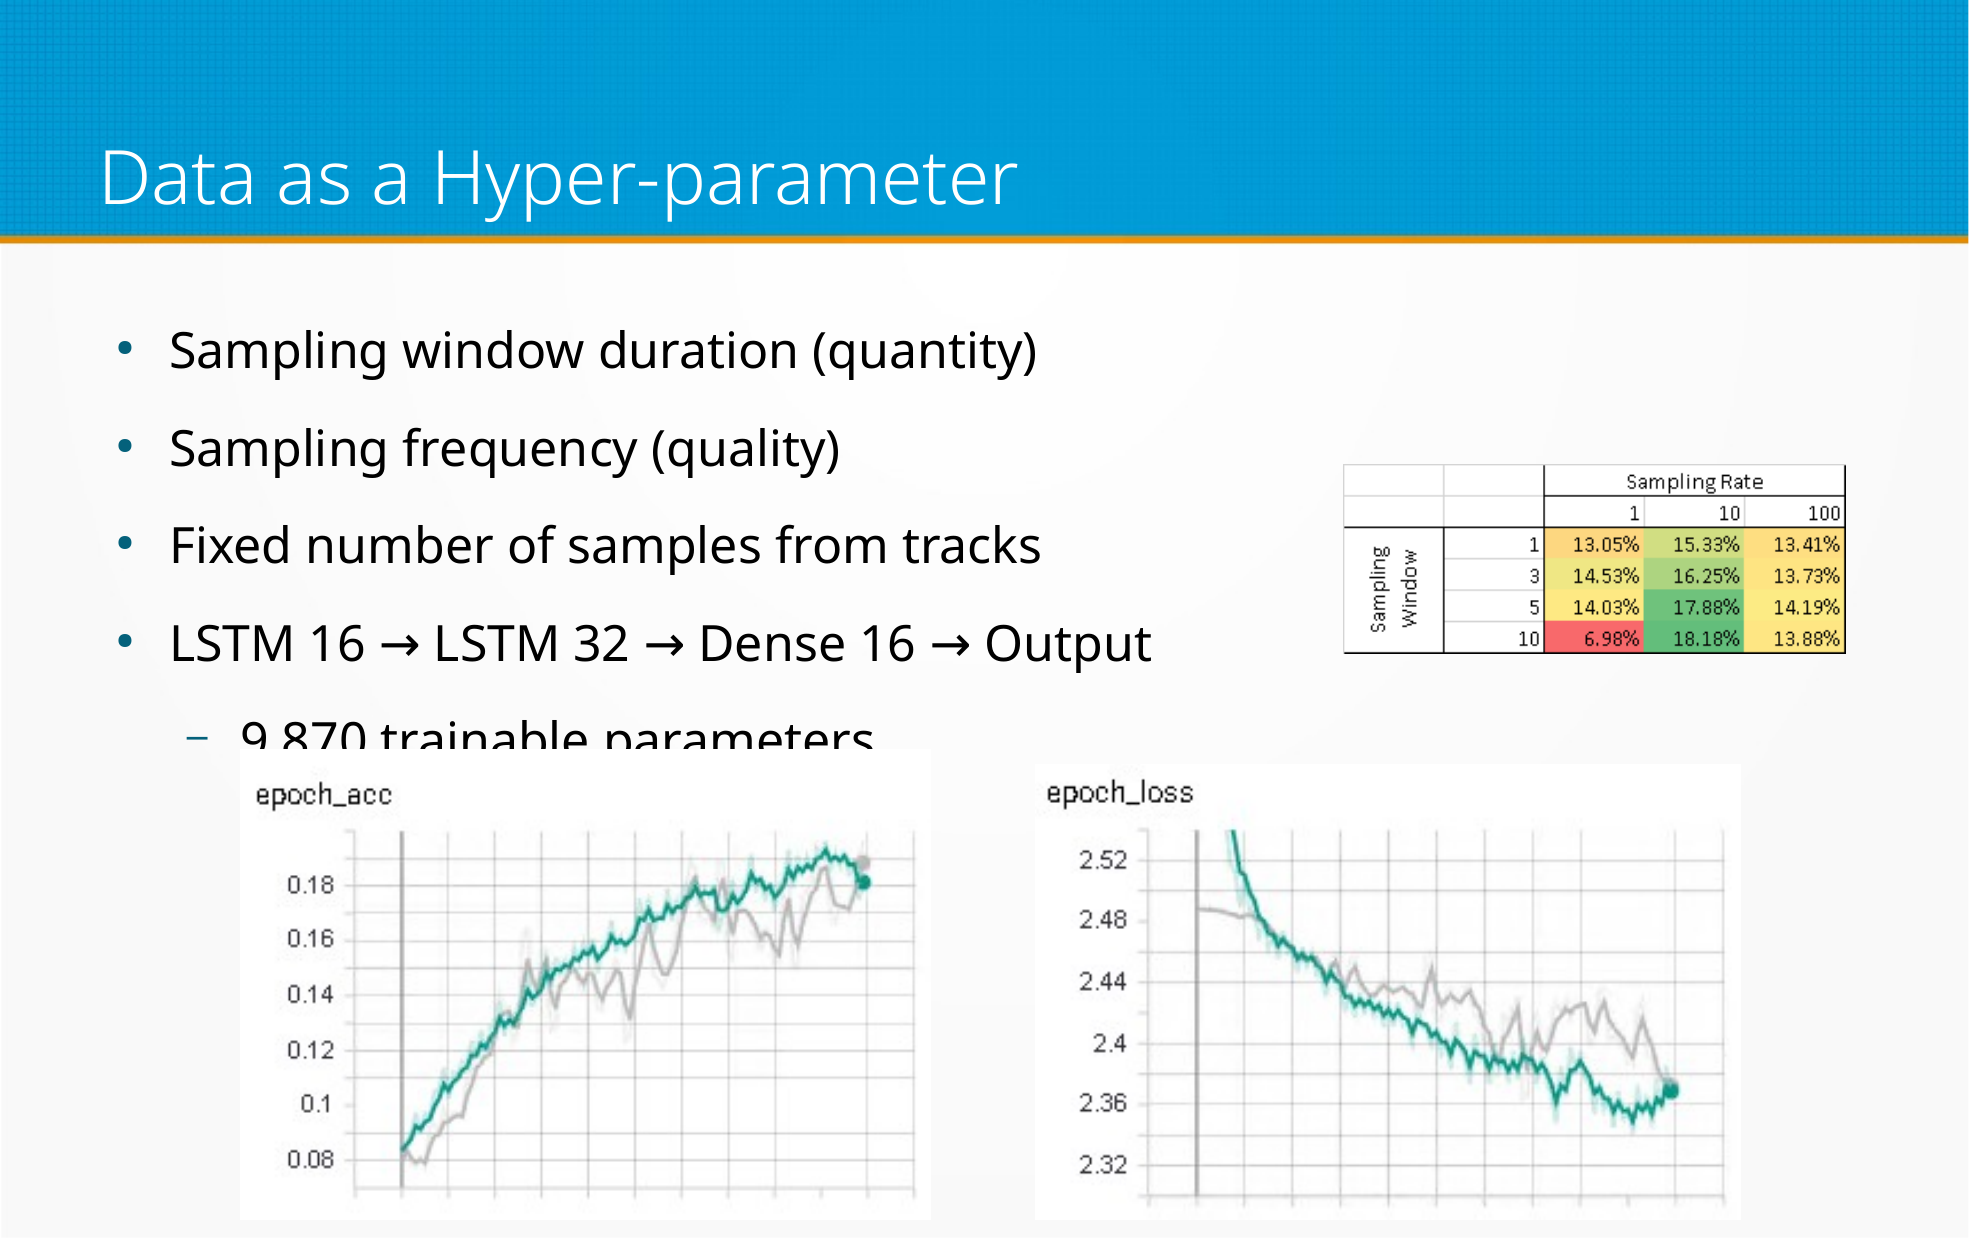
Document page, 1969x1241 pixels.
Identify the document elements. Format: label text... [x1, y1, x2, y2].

picture [0, 233, 1969, 1241]
title Data as a Hyper-parameter [98, 19, 1870, 227]
list Sampling window duration (quantity) Sampling frequency (quality) Fixed number of samples from tracks LSTM 16 → LSTM 32 → Dense 16 → Output 9,870 trainable parameters [98, 315, 1861, 1081]
